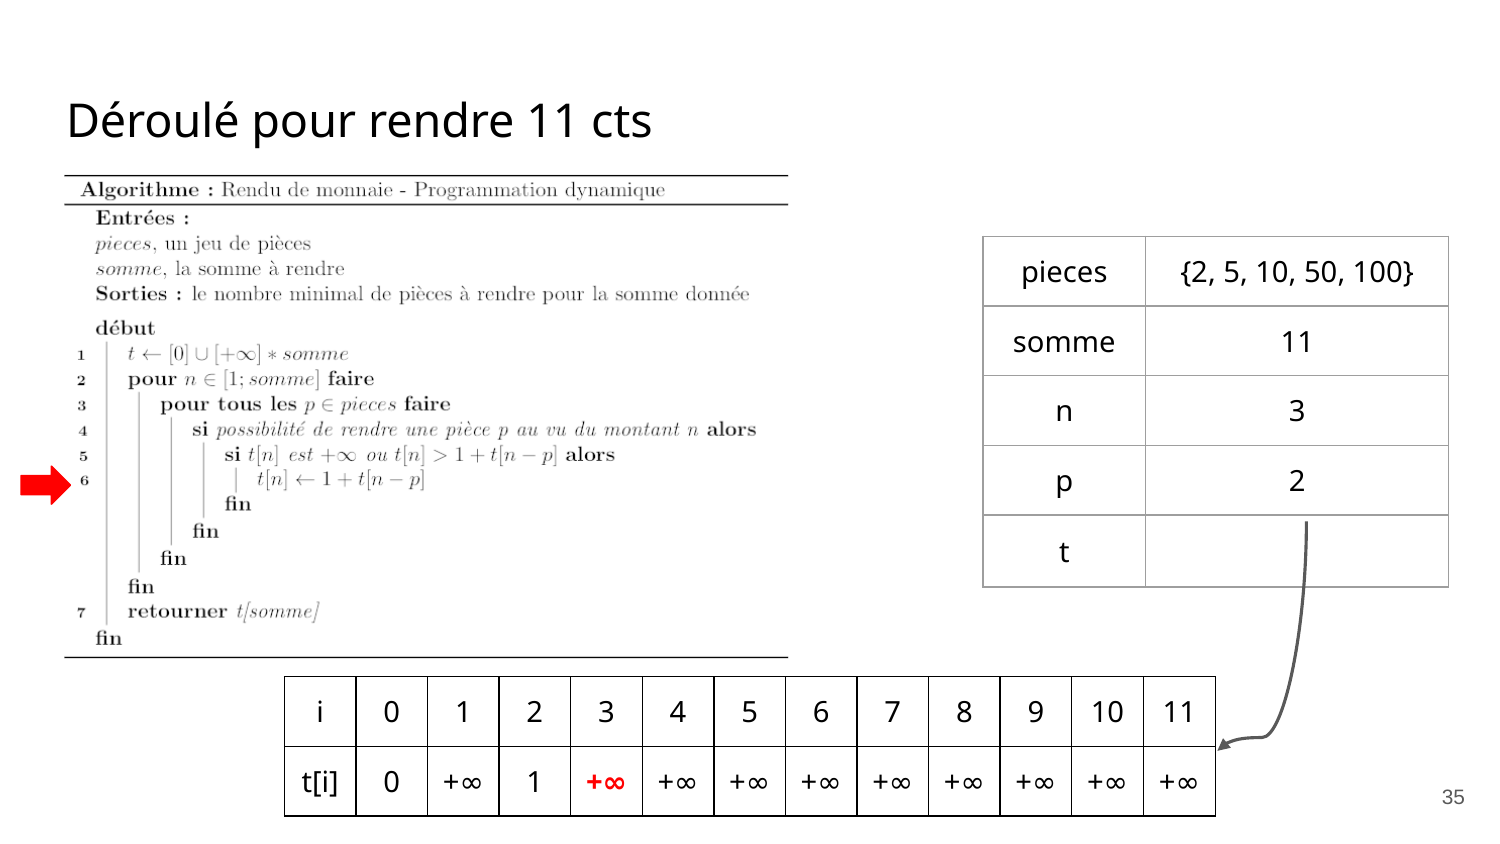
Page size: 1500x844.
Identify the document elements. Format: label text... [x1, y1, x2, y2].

table_header 5 [715, 677, 785, 746]
table_header 1 [428, 677, 498, 746]
table_header 8 [929, 677, 999, 746]
table_header i [285, 677, 355, 746]
table_header 2 [500, 677, 570, 746]
table_header 6 [786, 677, 856, 746]
title Déroulé pour rendre 11 cts [51, 72, 1449, 167]
table_cell +∞ [1072, 747, 1143, 815]
table_cell +∞ [571, 747, 642, 815]
table_cell t[i] [285, 747, 355, 815]
table_cell +∞ [1144, 747, 1215, 815]
table_header 3 [571, 677, 642, 746]
table_header 11 [1144, 677, 1215, 746]
table_header 4 [643, 677, 713, 746]
table_cell [1146, 516, 1448, 586]
table_header 7 [858, 677, 928, 746]
table_cell t [984, 516, 1145, 586]
table_cell n [984, 376, 1145, 445]
table_header pieces [984, 237, 1145, 305]
table_cell 0 [357, 747, 427, 815]
table_cell 11 [1146, 307, 1448, 375]
table_header 0 [357, 677, 427, 746]
table_cell 2 [1146, 446, 1448, 514]
table_cell 3 [1146, 376, 1448, 445]
picture [63, 173, 789, 660]
table_cell +∞ [858, 747, 928, 815]
table_cell +∞ [929, 747, 999, 815]
text_box [21, 466, 71, 505]
slide_number <numéro> [1389, 764, 1480, 830]
table_cell somme [984, 307, 1145, 375]
table_cell +∞ [715, 747, 785, 815]
table_header 10 [1072, 677, 1143, 746]
table_header 9 [1001, 677, 1071, 746]
table_cell +∞ [428, 747, 498, 815]
table_header {2, 5, 10, 50, 100} [1146, 237, 1448, 305]
table_cell +∞ [1001, 747, 1071, 815]
table_cell +∞ [786, 747, 856, 815]
table_cell p [984, 446, 1145, 514]
table_cell +∞ [643, 747, 713, 815]
table_cell 1 [500, 747, 570, 815]
